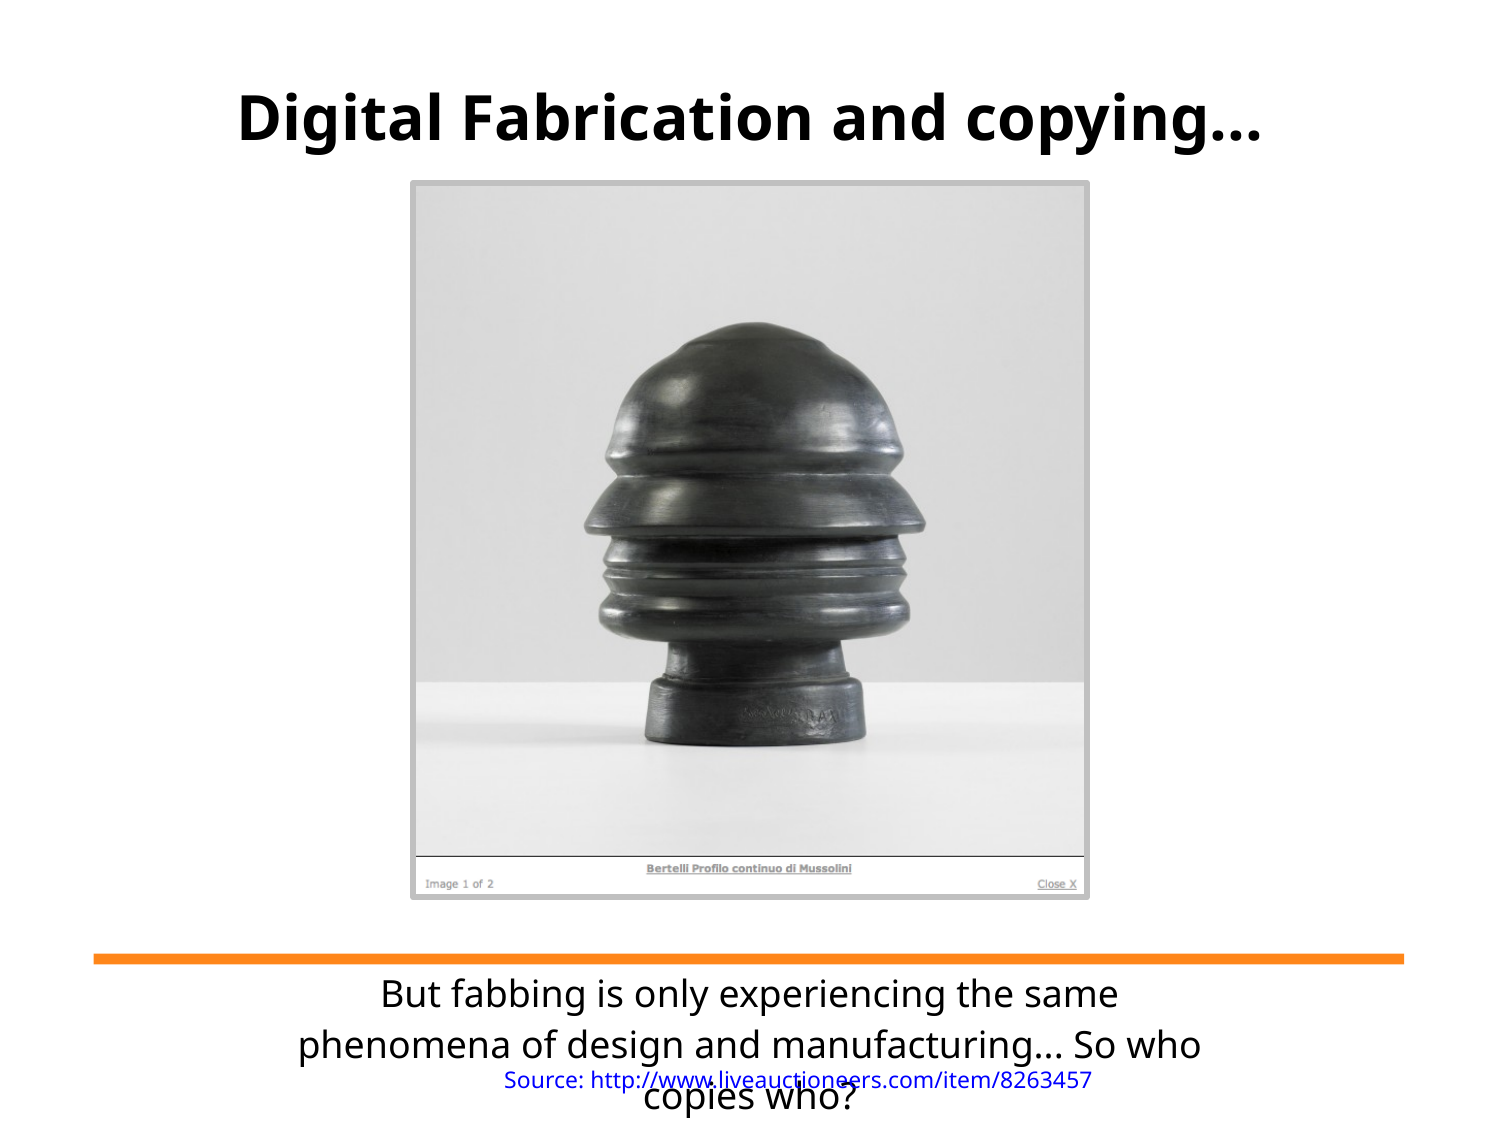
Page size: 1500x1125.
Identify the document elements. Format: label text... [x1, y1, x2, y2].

picture [0, 0, 1500, 1125]
text_box But fabbing is only experiencing the same phenomena of design and manufacturing... So who copies who? [276, 960, 1224, 1064]
text_box Source: http://www.liveauctioneers.com/item/8263457 [489, 1056, 1011, 1098]
title Digital Fabrication and copying... [75, 44, 1426, 188]
